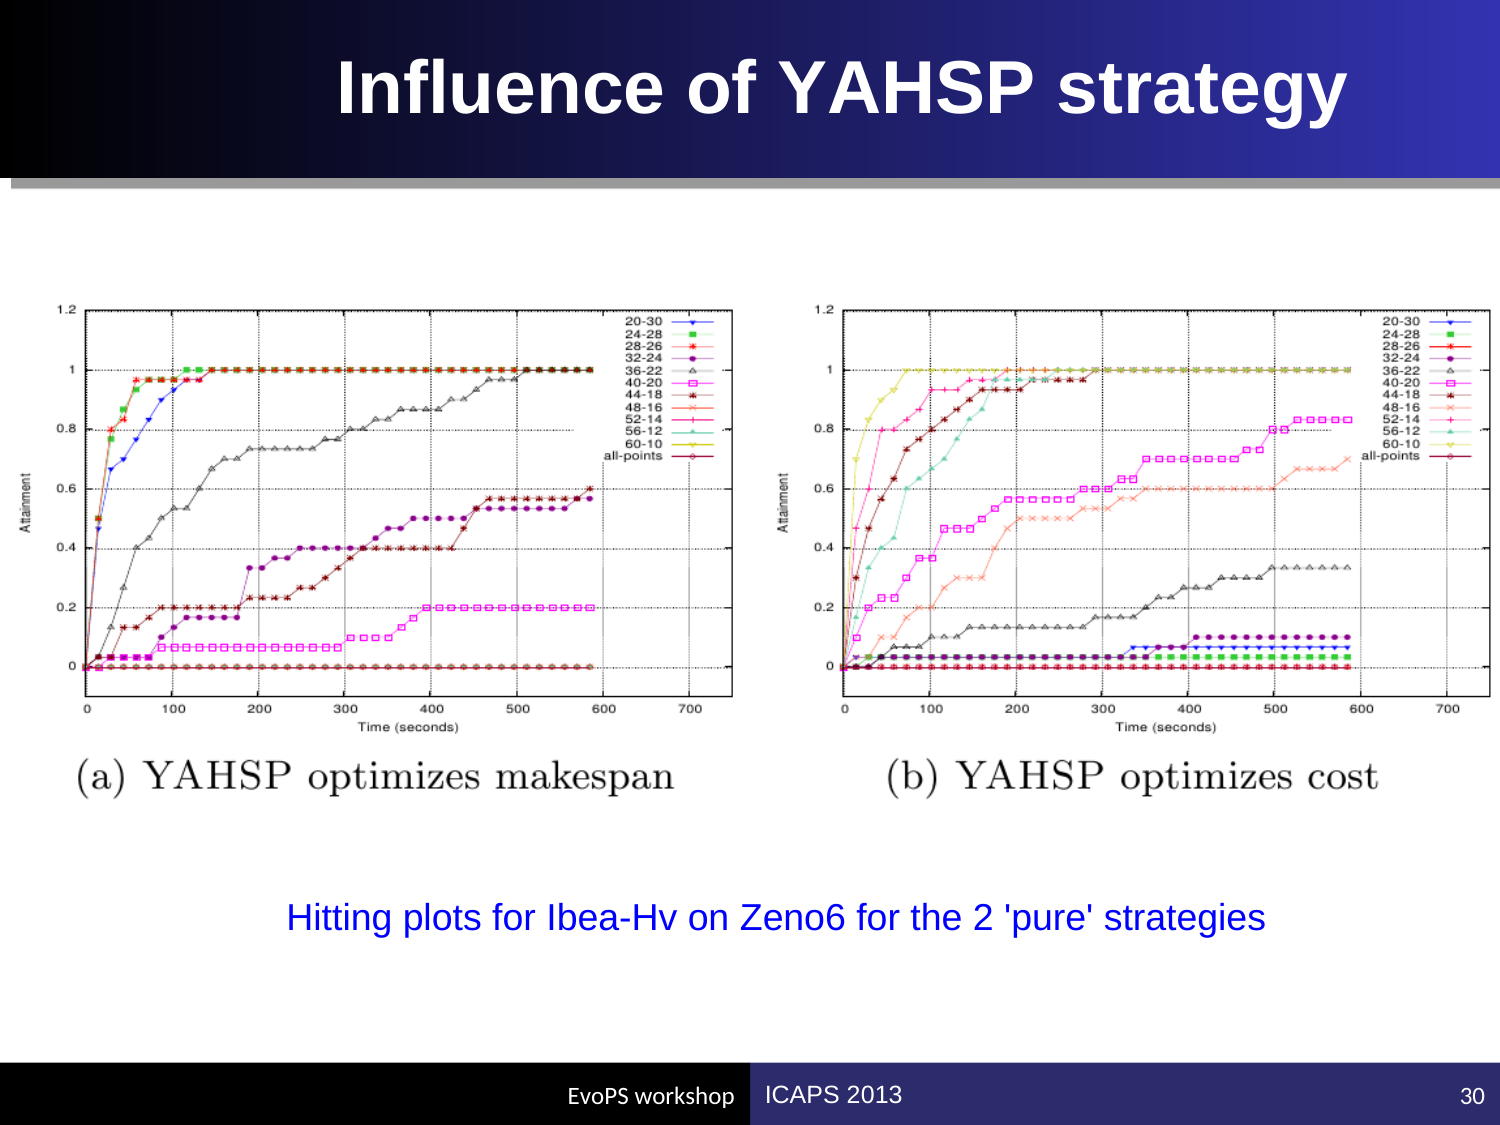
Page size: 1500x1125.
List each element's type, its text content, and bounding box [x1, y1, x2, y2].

text_box Hitting plots for Ibea-Hv on Zeno6 for the 2 'pure' strategies [271, 885, 1382, 946]
text_box Influence of YAHSP strategy [322, 31, 1465, 137]
picture [4, 281, 1500, 807]
